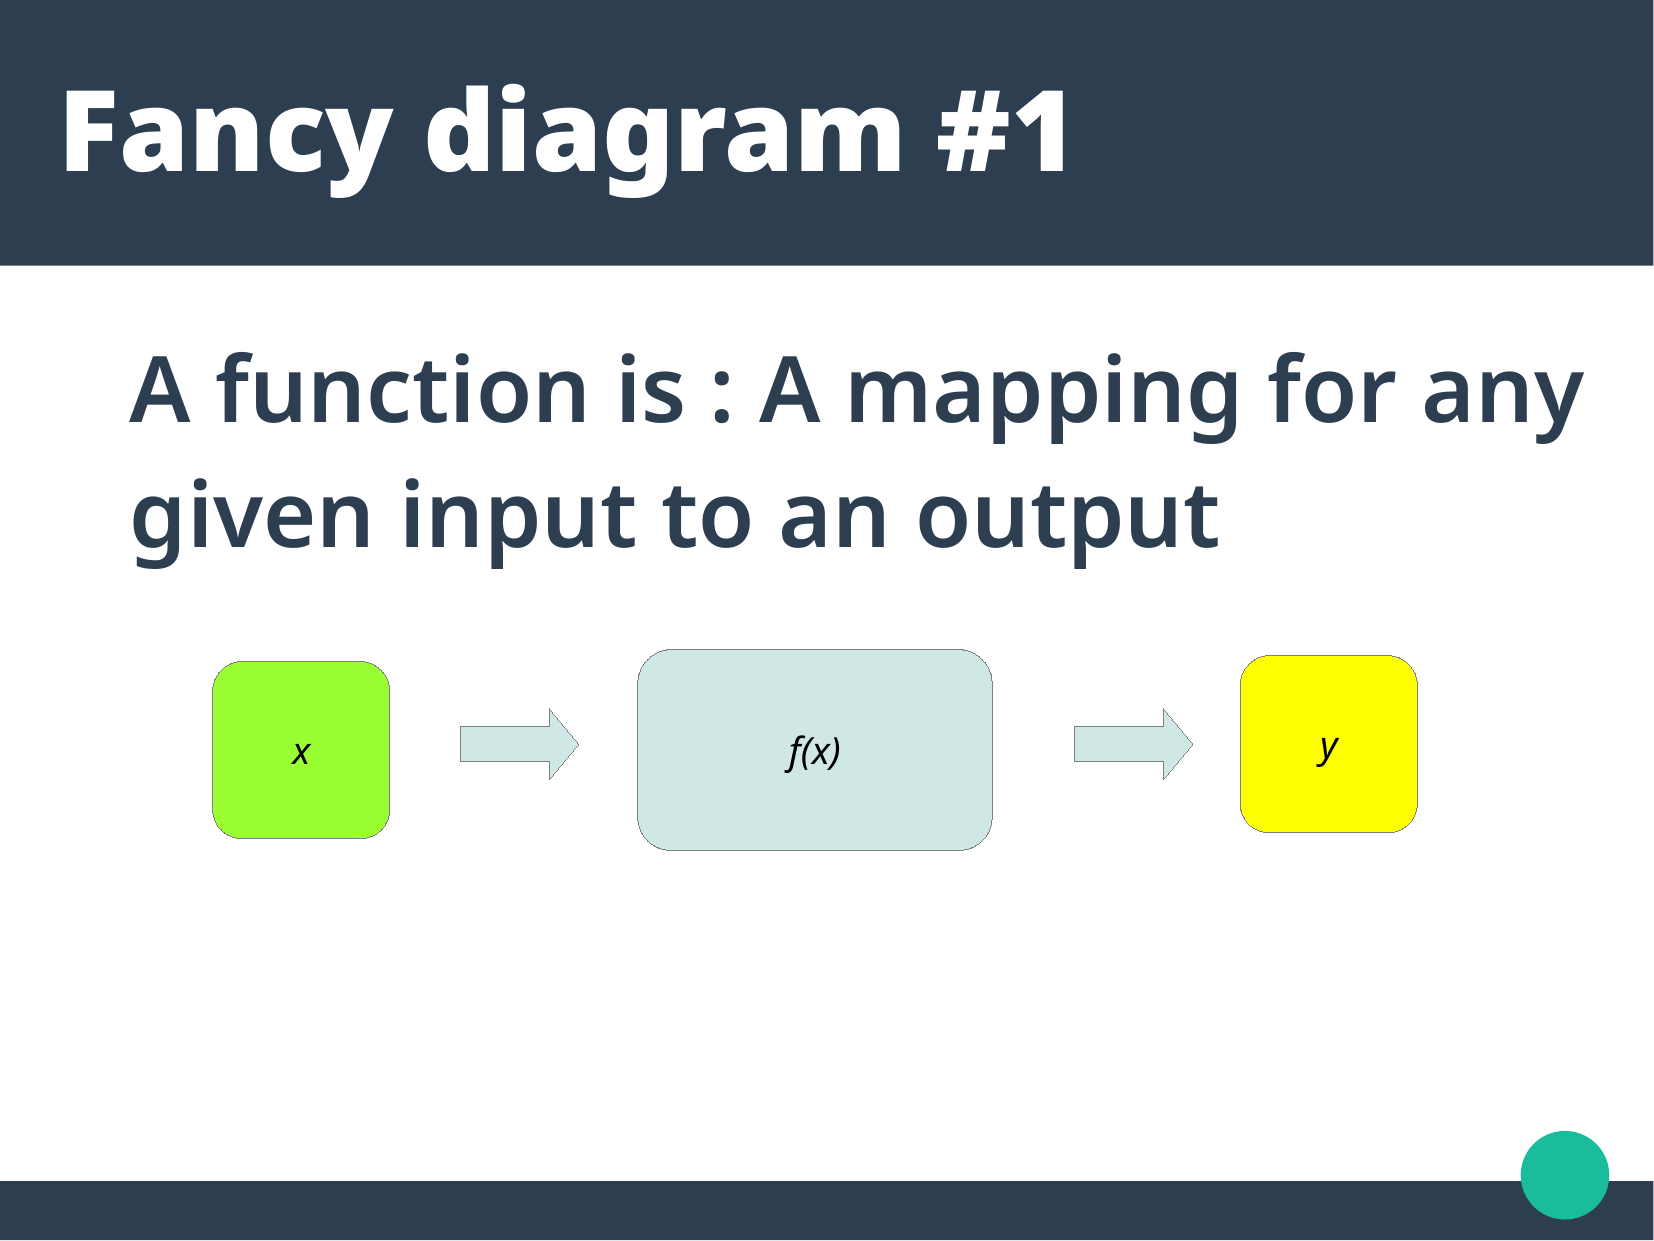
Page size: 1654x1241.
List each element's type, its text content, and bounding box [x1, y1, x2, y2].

text_box y [1240, 655, 1418, 833]
text_box [460, 708, 579, 780]
list A function is : A mapping for any given input to an output [59, 324, 1595, 1152]
title Fancy diagram #1 [59, 49, 1595, 207]
text_box [1074, 708, 1193, 780]
text_box x [212, 661, 390, 839]
text_box f(x) [637, 649, 993, 851]
